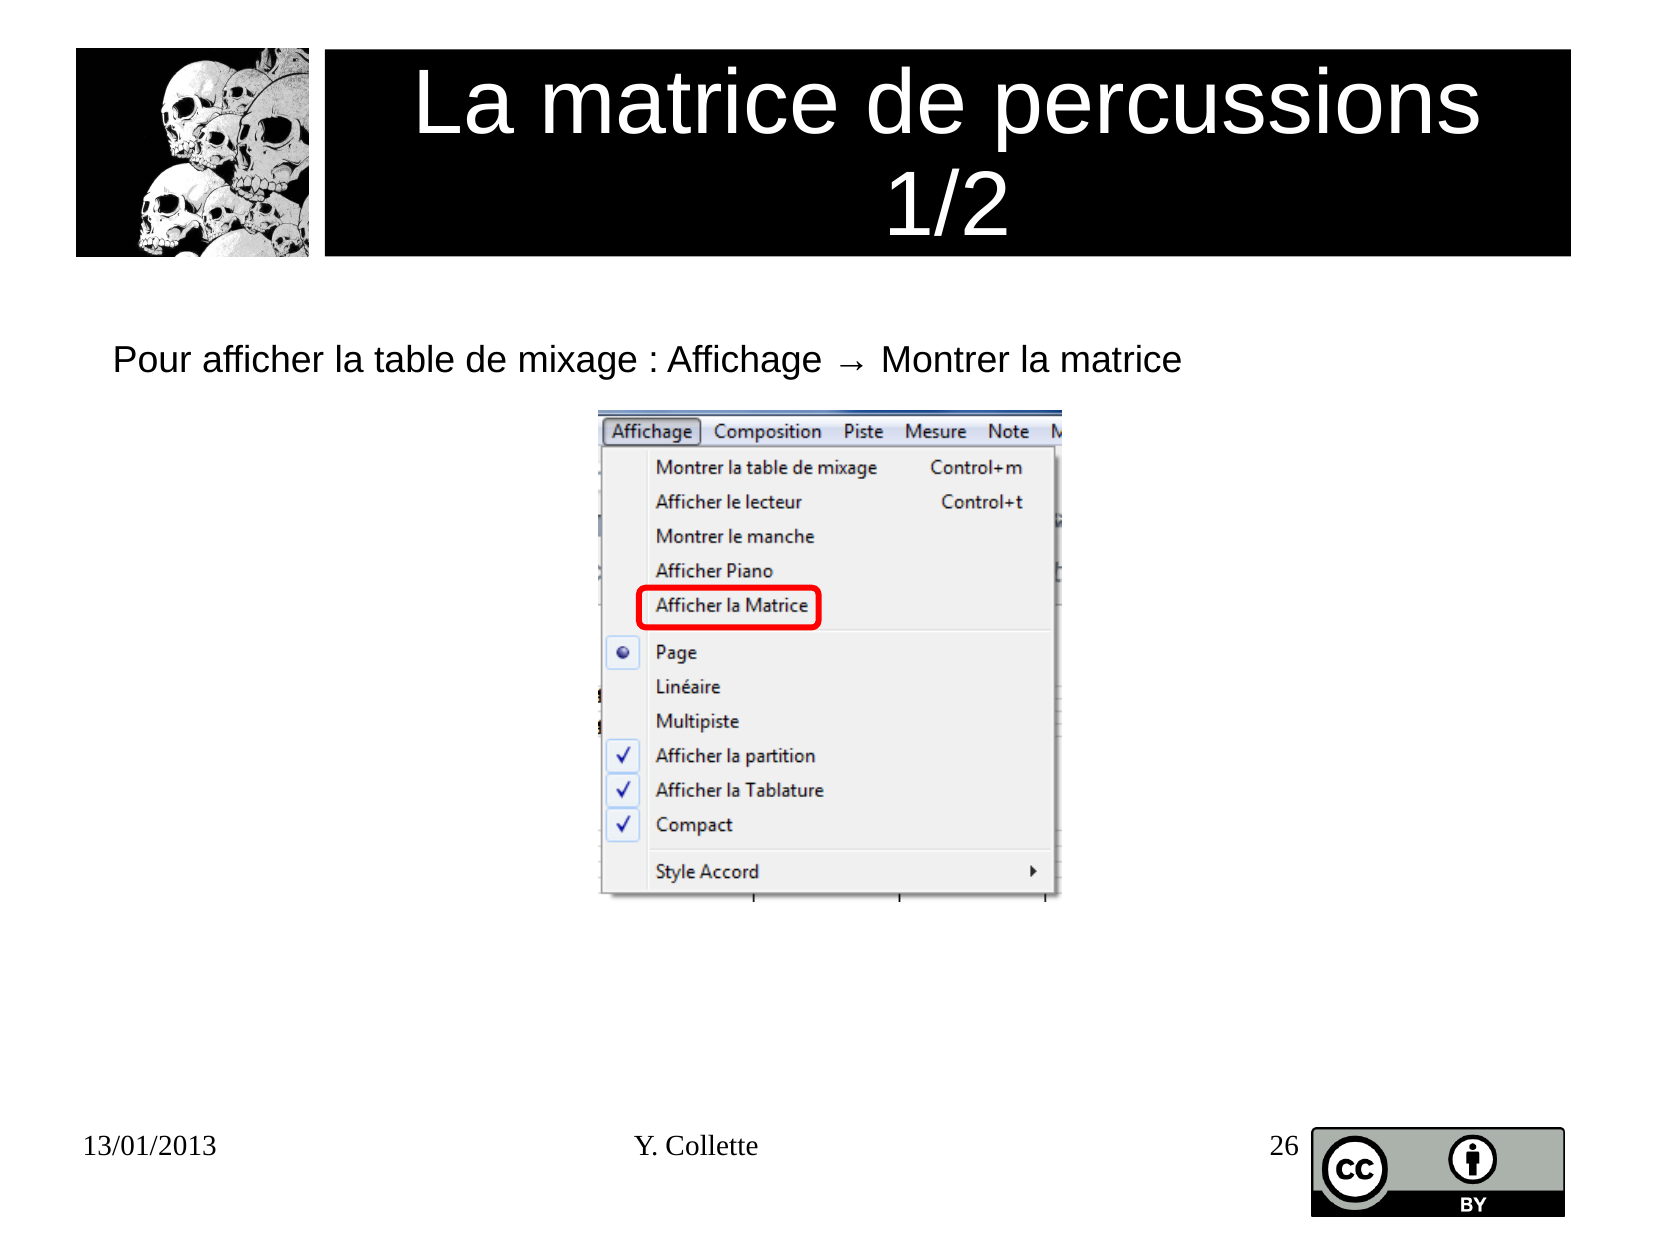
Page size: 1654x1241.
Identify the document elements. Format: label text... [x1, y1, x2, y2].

title La matrice de percussions 1/2 [324, 49, 1571, 257]
text_box Pour afficher la table de mixage : Affichage → Montrer la matrice [97, 331, 1575, 388]
picture [598, 410, 1062, 902]
picture [76, 48, 309, 257]
picture [1311, 1127, 1565, 1217]
